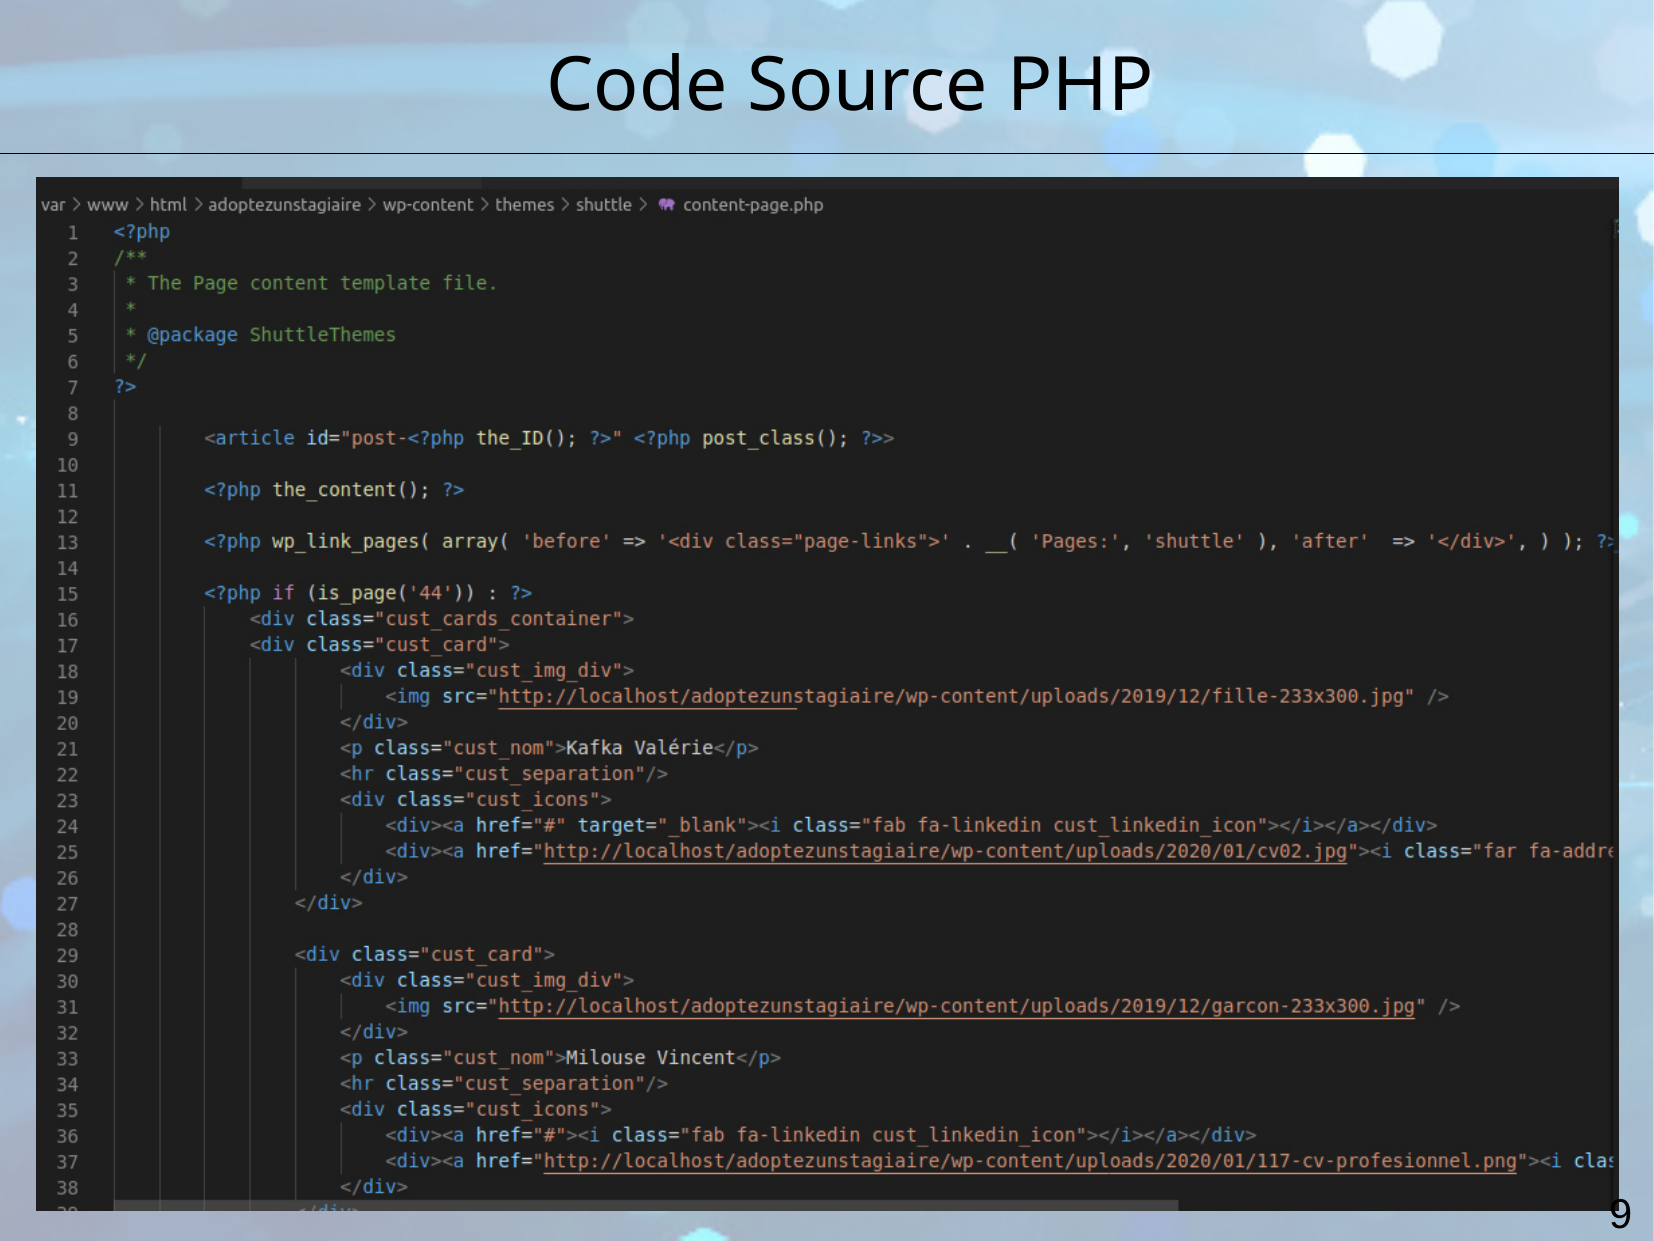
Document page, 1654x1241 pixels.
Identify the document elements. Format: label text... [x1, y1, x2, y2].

picture [0, 154, 1654, 1241]
text_box Code Source PHP [531, 22, 1206, 142]
picture [0, 0, 1654, 153]
text_box 9 [1594, 1183, 1648, 1241]
